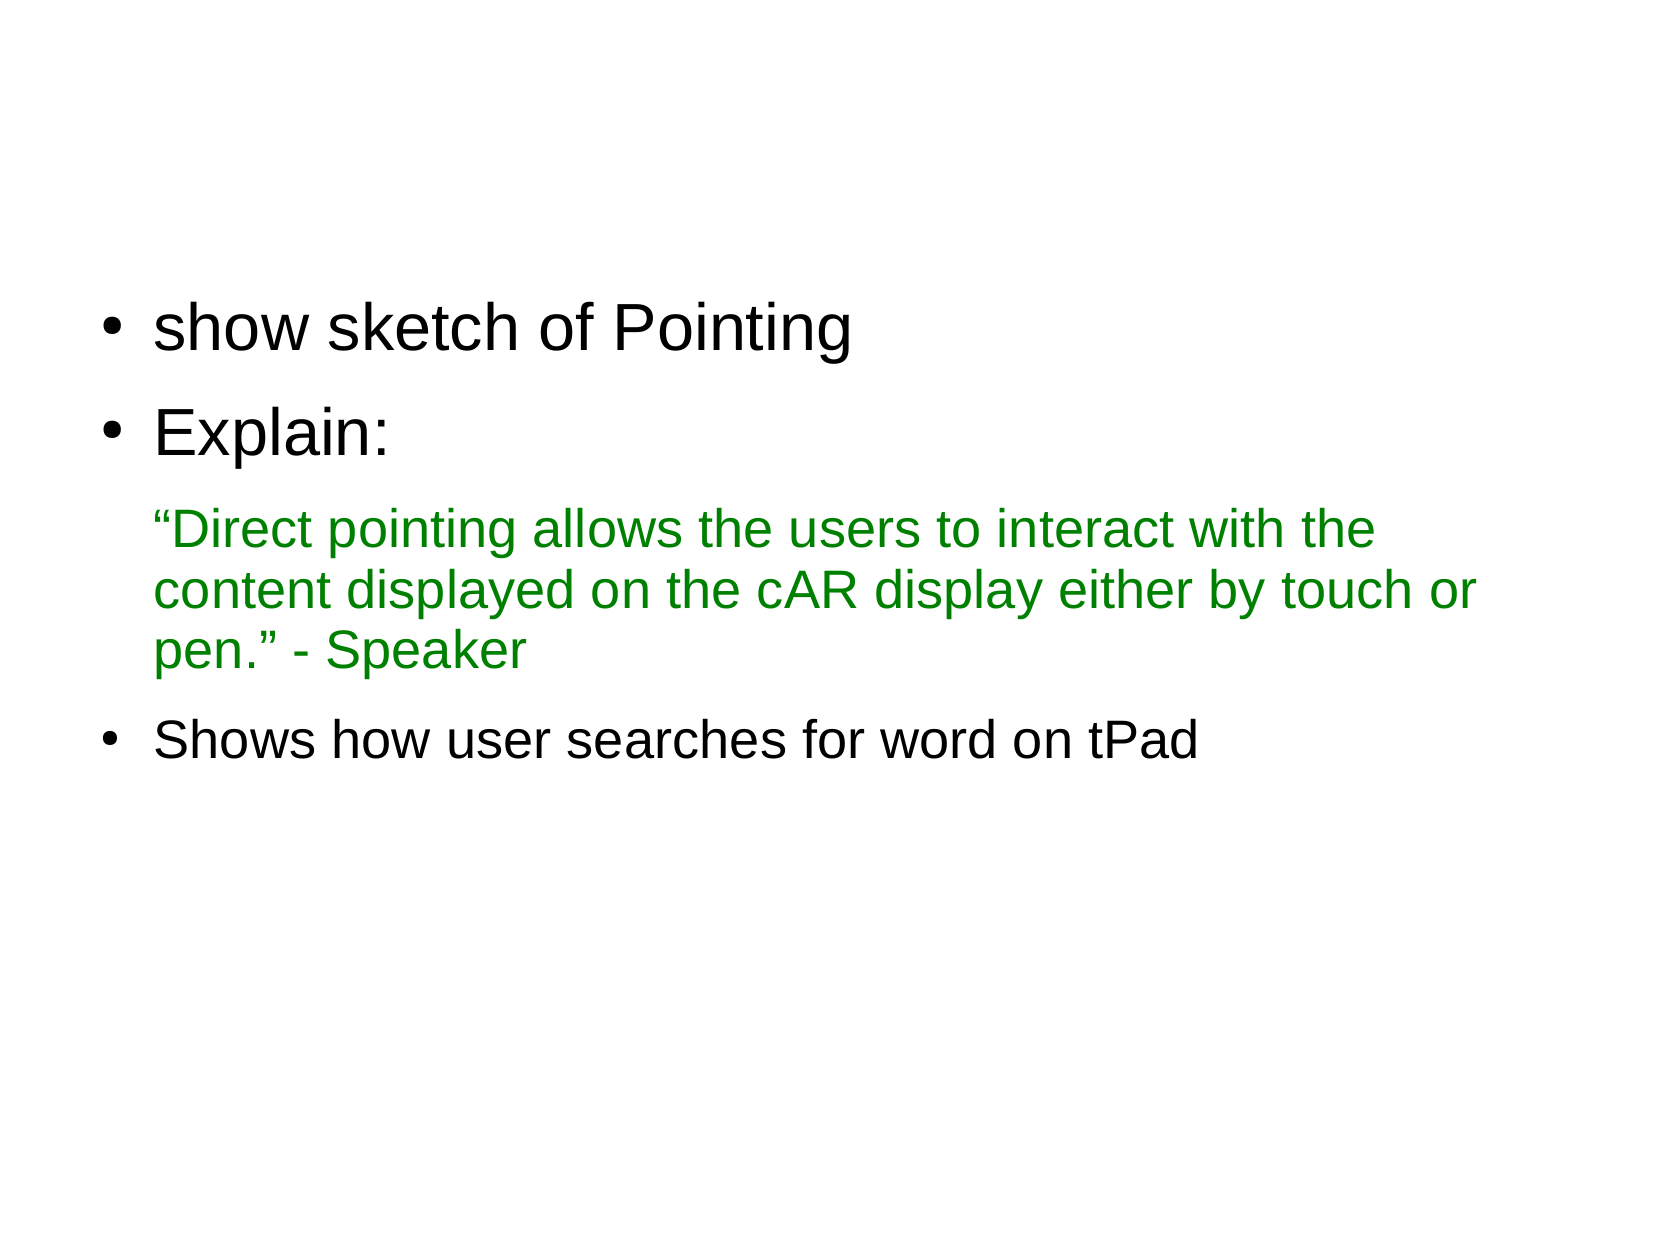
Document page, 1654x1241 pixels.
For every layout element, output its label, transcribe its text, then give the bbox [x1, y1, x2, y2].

list show sketch of Pointing Explain: “Direct pointing allows the users to interact with the content displayed on the cAR display either by touch or pen.” - Speaker Shows how user searches for word on tPad [82, 290, 1571, 1109]
